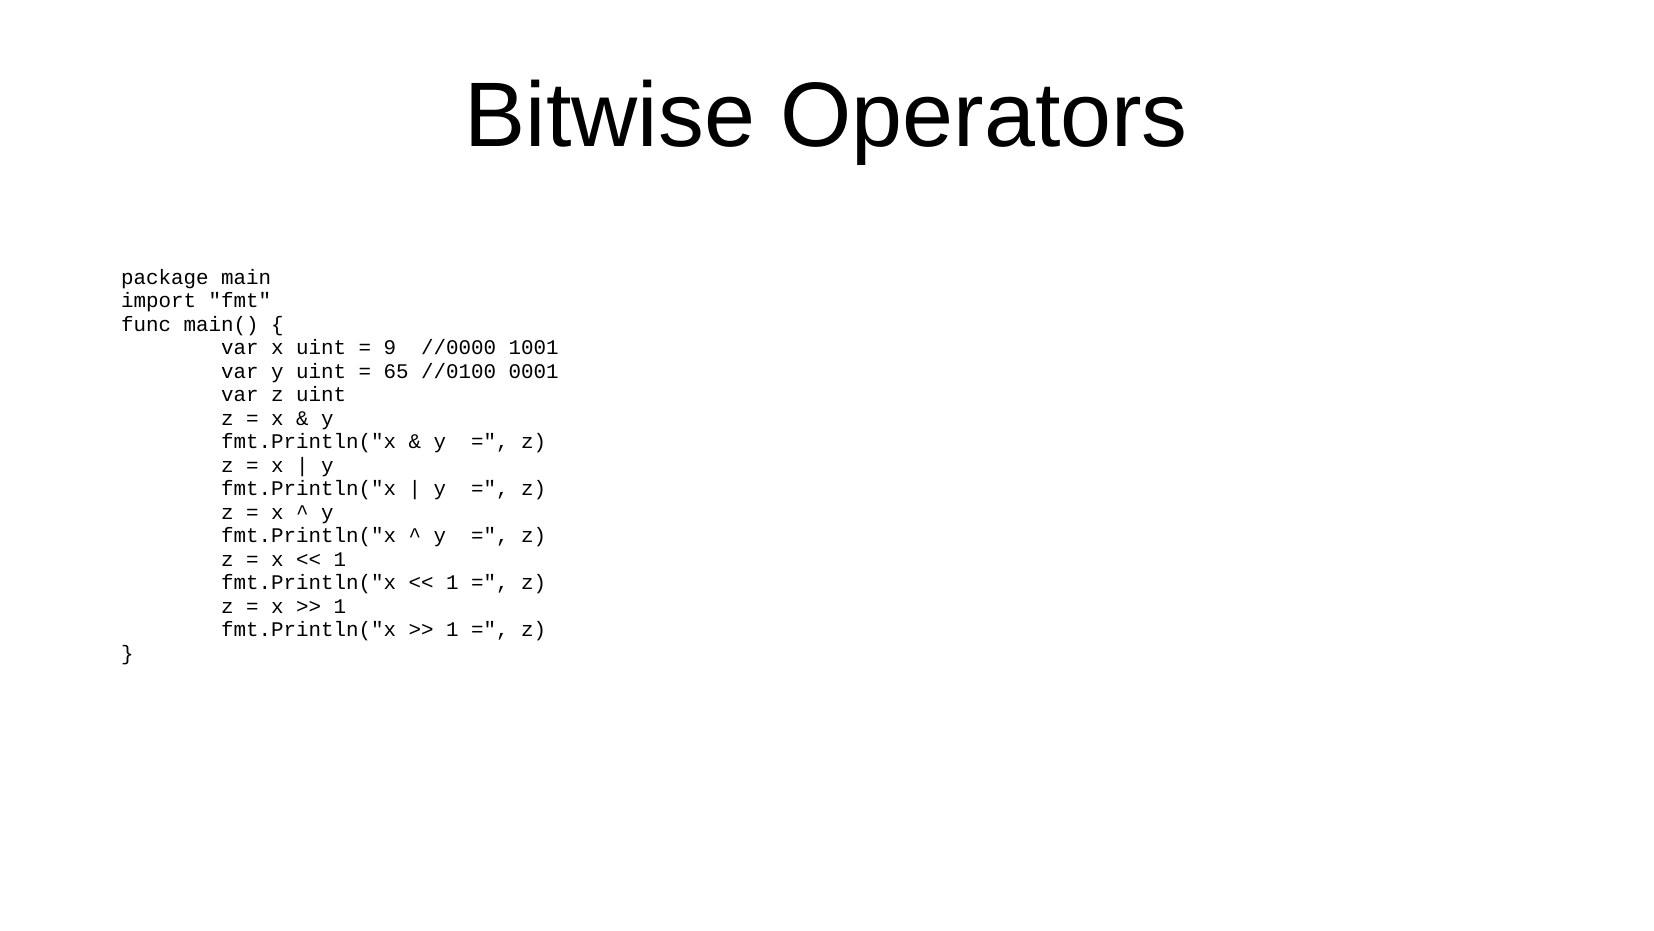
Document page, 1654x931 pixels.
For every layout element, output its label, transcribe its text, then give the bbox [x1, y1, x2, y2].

title Bitwise Operators [82, 37, 1571, 193]
text_box package main import "fmt" func main() { var x uint = 9 //0000 1001 var y uint = 65 //0100 0001 var z uint z = x & y fmt.Println("x & y =", z) z = x | y fmt.Println("x | y =", z) z = x ^ y fmt.Println("x ^ y =", z) z = x << 1 fmt.Println("x << 1 =", z) z = x >> 1 fmt.Println("x >> 1 =", z) } [106, 259, 1066, 675]
